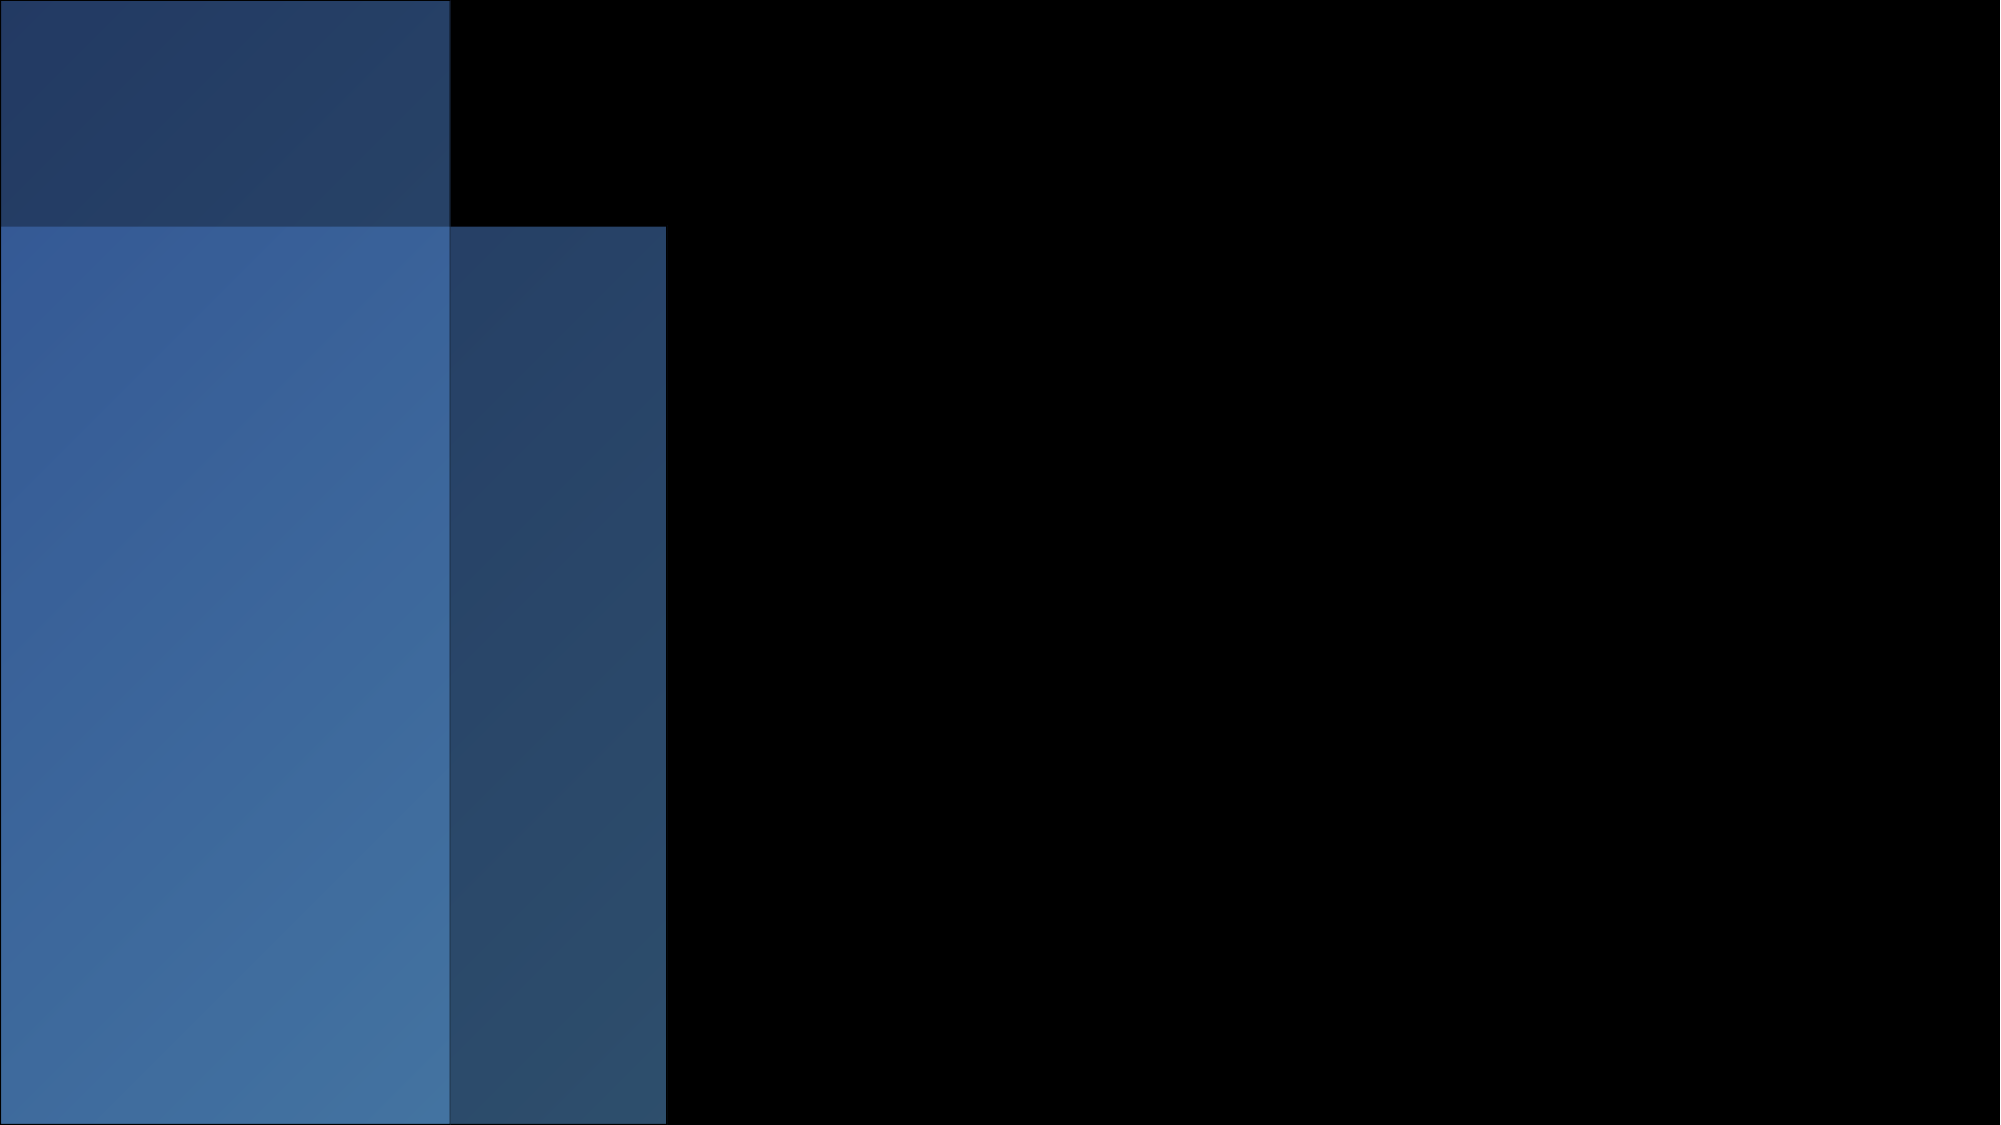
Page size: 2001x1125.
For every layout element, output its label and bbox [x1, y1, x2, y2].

text_box [0, 0, 2000, 1125]
